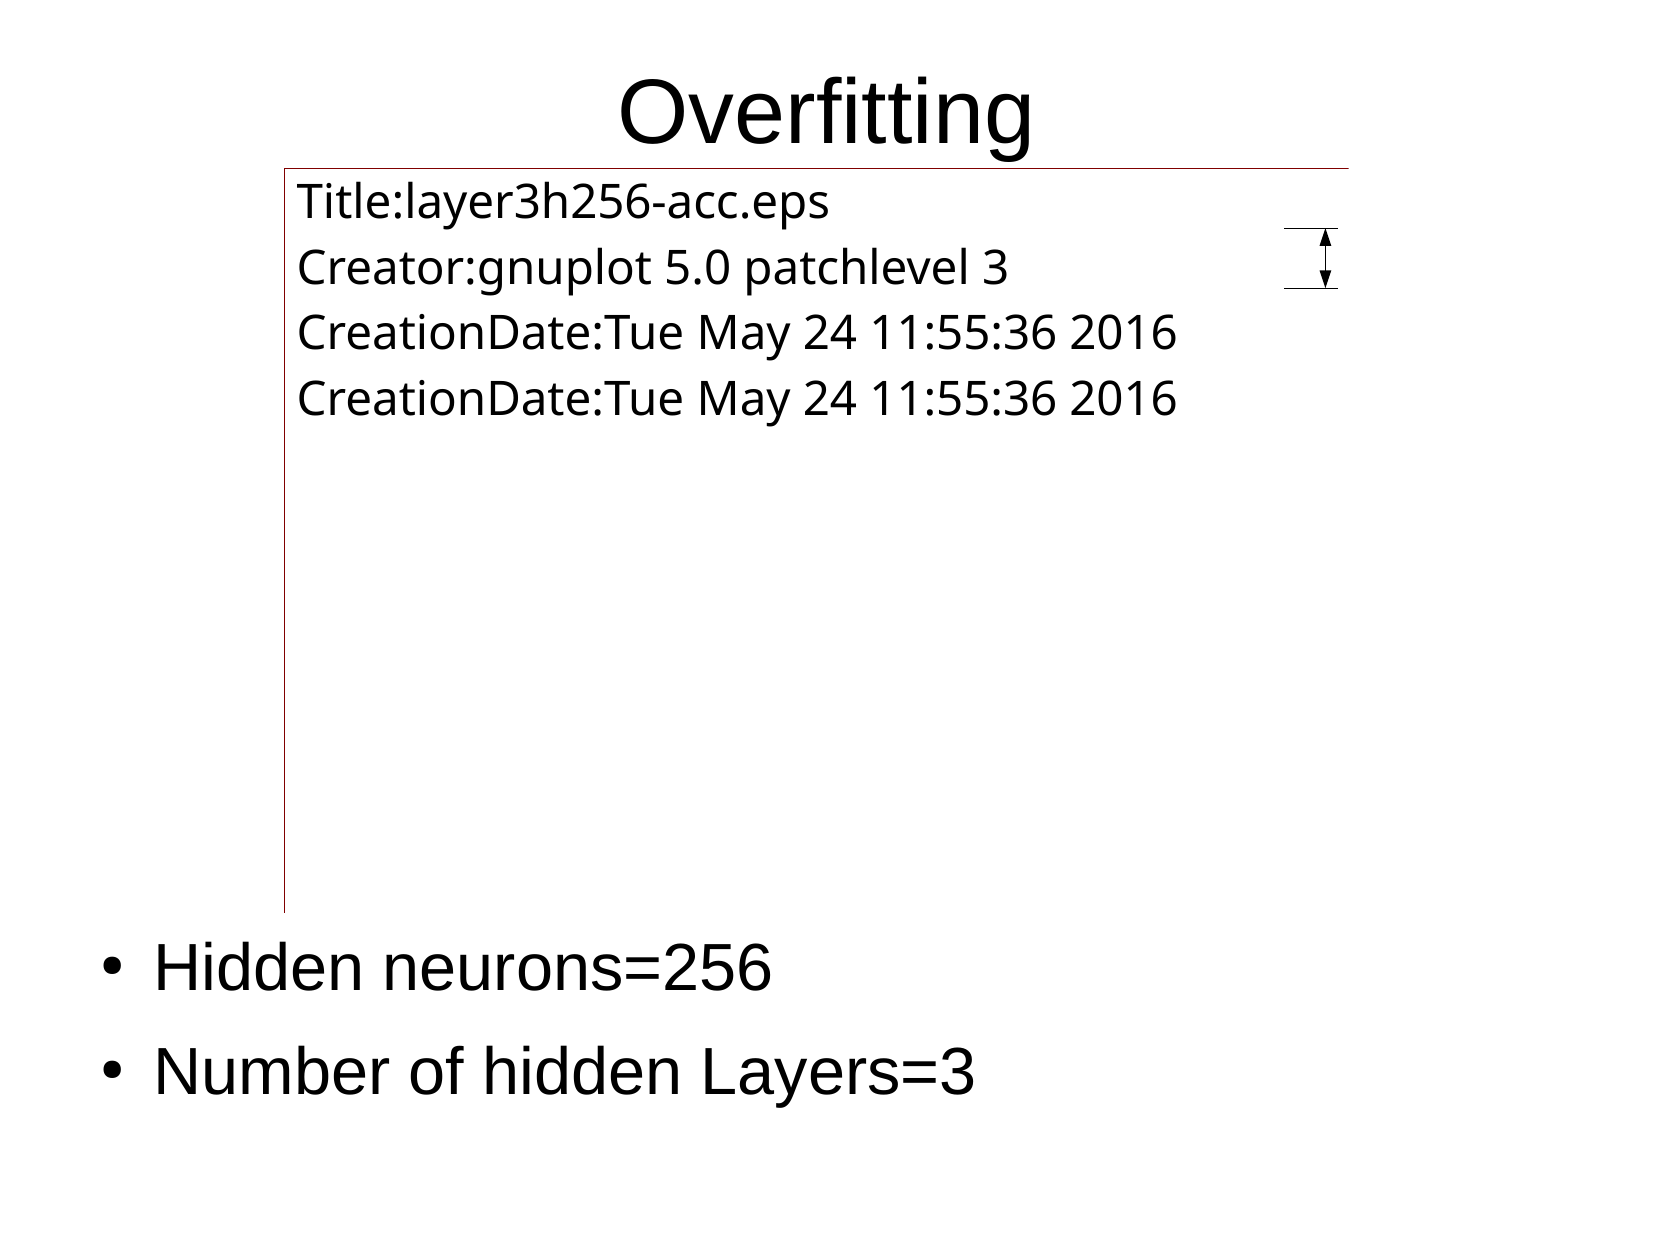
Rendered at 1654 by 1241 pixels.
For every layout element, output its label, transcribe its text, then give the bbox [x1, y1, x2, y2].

title Overfitting [82, 8, 1571, 216]
list Hidden neurons=256 Number of hidden Layers=3 [82, 930, 1571, 1228]
picture [281, 165, 1349, 913]
